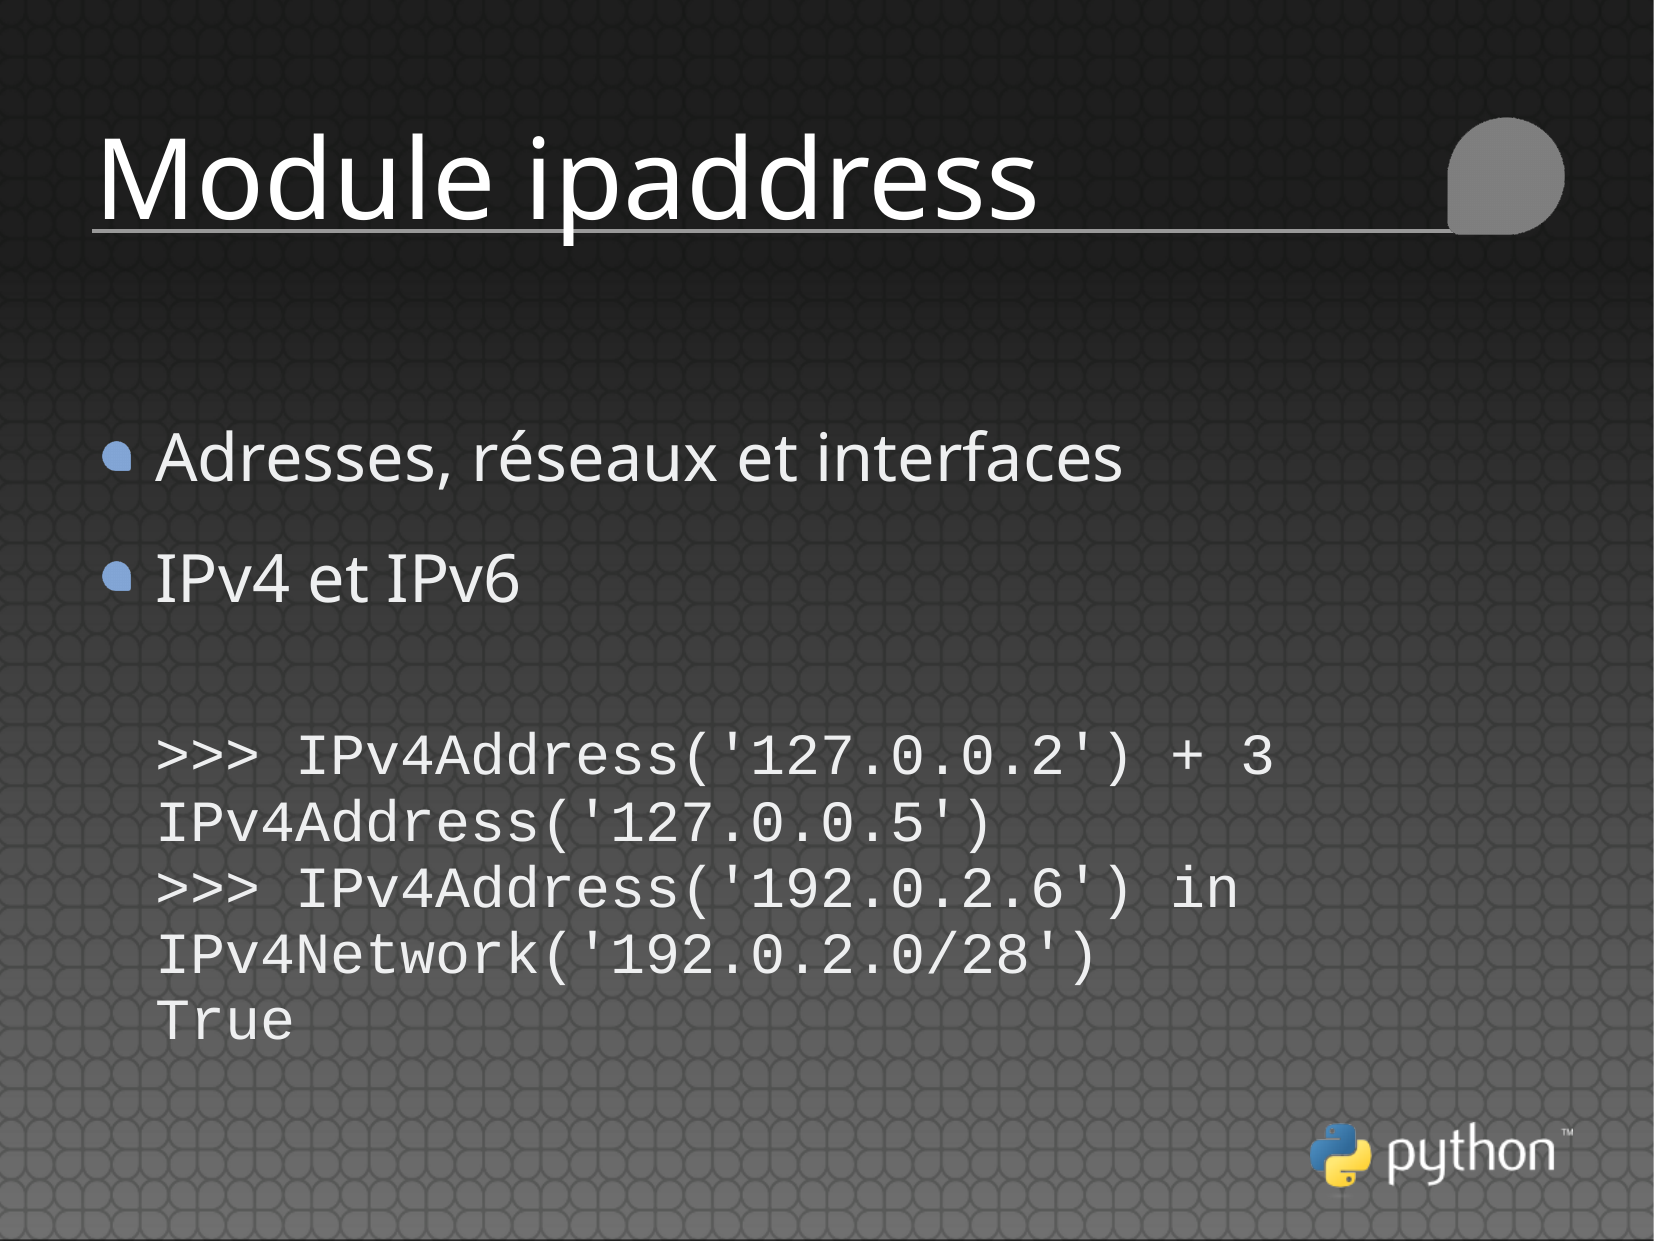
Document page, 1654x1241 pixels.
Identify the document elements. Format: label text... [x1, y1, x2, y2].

picture [0, 0, 1654, 1241]
list Adresses, réseaux et interfaces IPv4 et IPv6 >>> IPv4Address('127.0.0.2') + 3 IPv4Address('127.0.0.5') >>> IPv4Address('192.0.2.6') in IPv4Network('192.0.2.0/28') True [84, 290, 1573, 1094]
title Module ipaddress [94, 100, 1426, 251]
